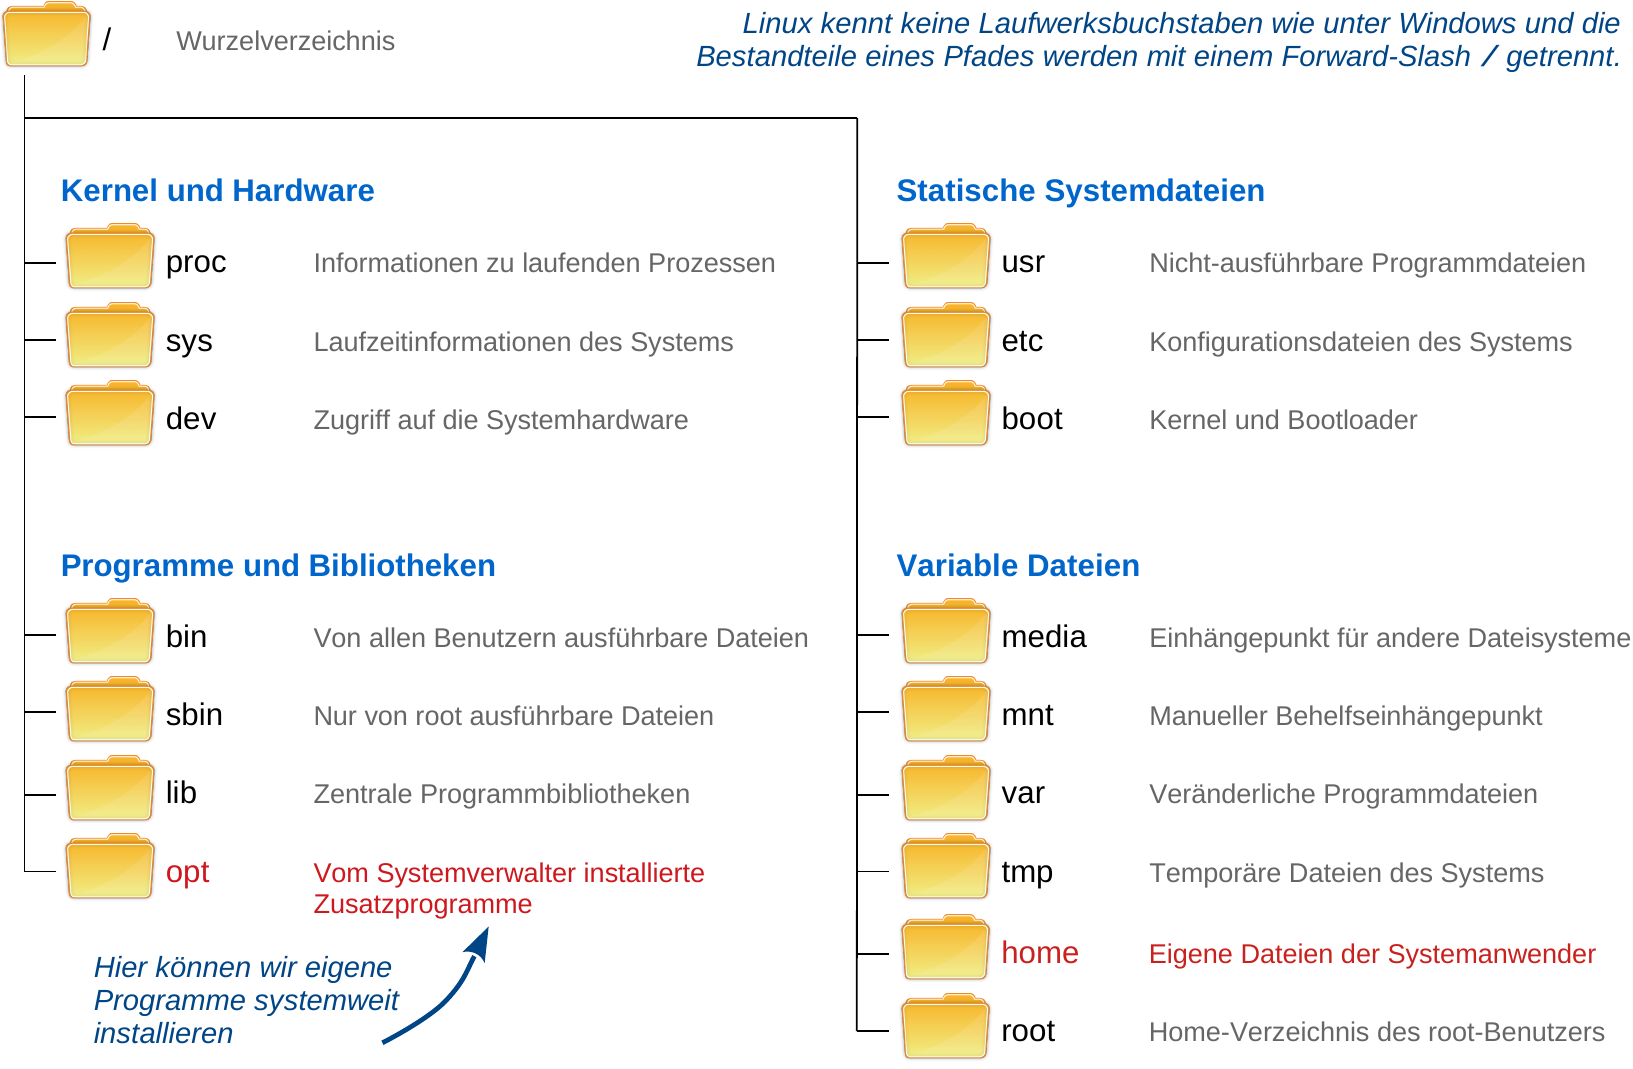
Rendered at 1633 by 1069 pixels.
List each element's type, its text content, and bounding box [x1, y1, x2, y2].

text_box / Wurzelverzeichnis [96, 14, 411, 72]
picture [0, 1, 96, 72]
picture [896, 223, 996, 295]
text_box bin Von allen Benutzern ausführbare Dateien [160, 611, 824, 669]
text_box Hier können wir eigene Programme systemweit installieren [78, 943, 489, 1058]
picture [60, 833, 160, 904]
picture [896, 833, 996, 904]
picture [896, 598, 996, 669]
picture [896, 993, 995, 1064]
text_box opt Vom Systemverwalter installierte Zusatzprogramme [151, 846, 720, 927]
picture [60, 755, 160, 826]
picture [60, 676, 160, 747]
text_box lib Zentrale Programmbibliotheken [160, 768, 705, 826]
picture [60, 380, 160, 451]
text_box boot Kernel und Bootloader [986, 394, 1451, 474]
text_box mnt Manueller Behelfseinhängepunkt [996, 689, 1558, 747]
text_box Statische Systemdateien [896, 173, 1368, 216]
text_box Kernel und Hardware [60, 173, 468, 216]
picture [896, 914, 995, 985]
text_box sbin Nur von root ausführbare Dateien [160, 689, 729, 747]
text_box dev Zugriff auf die Systemhardware [160, 394, 704, 451]
picture [896, 755, 996, 826]
picture [896, 676, 996, 747]
picture [60, 223, 160, 294]
text_box home Eigene Dateien der Systemanwender [995, 927, 1611, 985]
text_box tmp Temporäre Dateien des Systems [996, 846, 1559, 904]
text_box etc Konfigurationsdateien des Systems [996, 315, 1588, 373]
text_box root Home-Verzeichnis des root-Benutzers [995, 1006, 1620, 1064]
text_box Programme und Bibliotheken [60, 547, 614, 590]
text_box media Einhängepunkt für andere Dateisysteme [996, 611, 1633, 669]
text_box sys Laufzeitinformationen des Systems [160, 315, 749, 373]
text_box proc Informationen zu laufenden Prozessen [160, 237, 791, 294]
picture [60, 302, 160, 373]
text_box Linux kennt keine Laufwerksbuchstaben wie unter Windows und die Bestandteile eines Pfades werden mit einem Forward-Slash / getrennt. [669, 0, 1633, 116]
text_box Variable Dateien [896, 547, 1218, 590]
picture [60, 598, 160, 669]
picture [896, 380, 996, 451]
text_box usr Nicht-ausführbare Programmdateien [996, 237, 1601, 295]
text_box var Veränderliche Programmdateien [996, 768, 1553, 826]
picture [896, 302, 996, 373]
